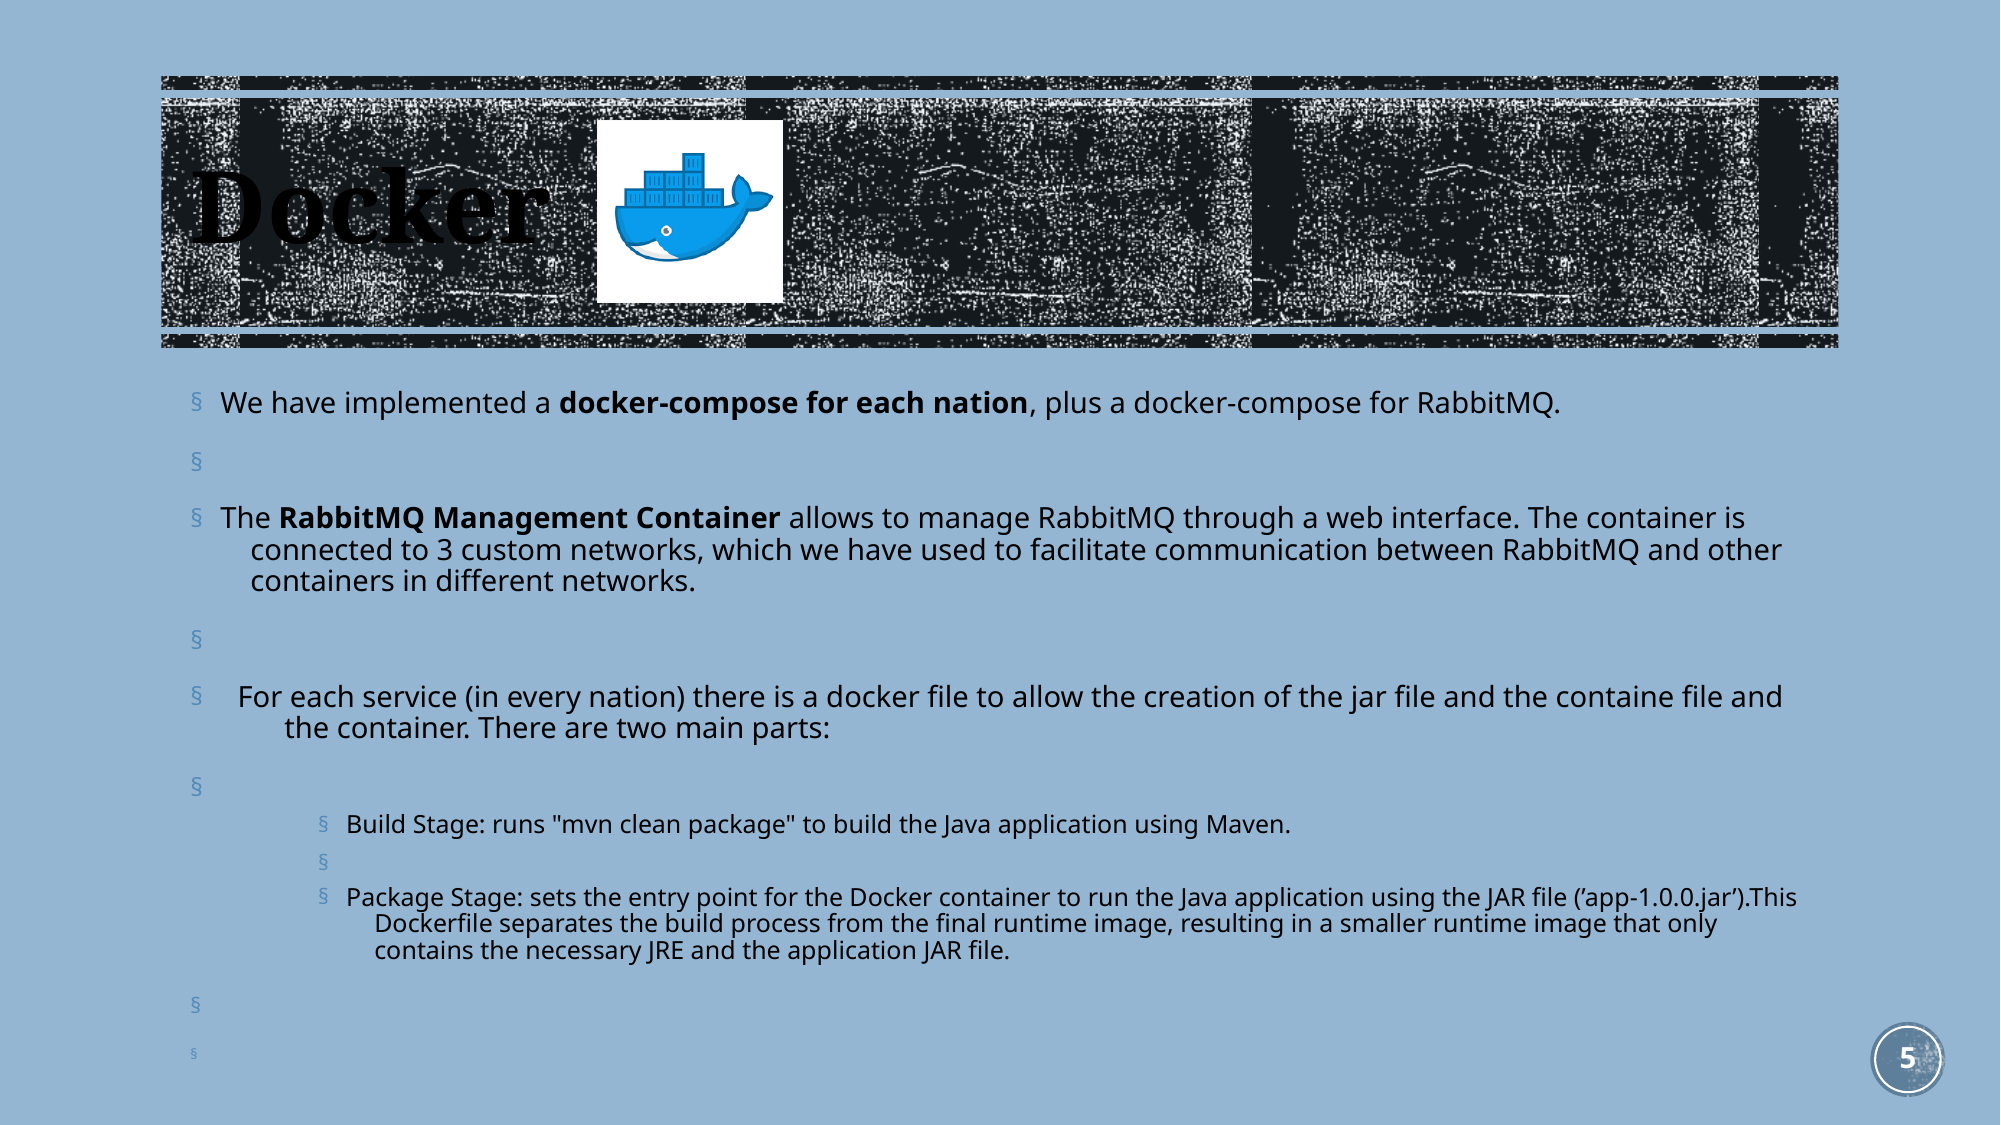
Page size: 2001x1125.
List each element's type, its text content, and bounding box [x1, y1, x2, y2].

slide_number 5 [1855, 1028, 1961, 1089]
text_box [0, 0, 2000, 1125]
list We have implemented a docker-compose for each nation, plus a docker-compose for RabbitMQ. The RabbitMQ Management Container allows to manage RabbitMQ through a web interface. The container is connected to 3 custom networks, which we have used to facilitate communication between RabbitMQ and other containers in different networks. For each service (in every nation) there is a docker file to allow the creation of the jar file and the containe file and the container. There are two main parts: Build Stage: runs "mvn clean package" to build the Java application using Maven. Package Stage: sets the entry point for the Docker container to run the Java application using the JAR file (’app-1.0.0.jar’).This Dockerfile separates the build process from the final runtime image, resulting in a smaller runtime image that only contains the necessary JRE and the application JAR file. [175, 380, 1826, 1013]
picture [597, 120, 783, 303]
title Docker [175, 79, 1826, 344]
